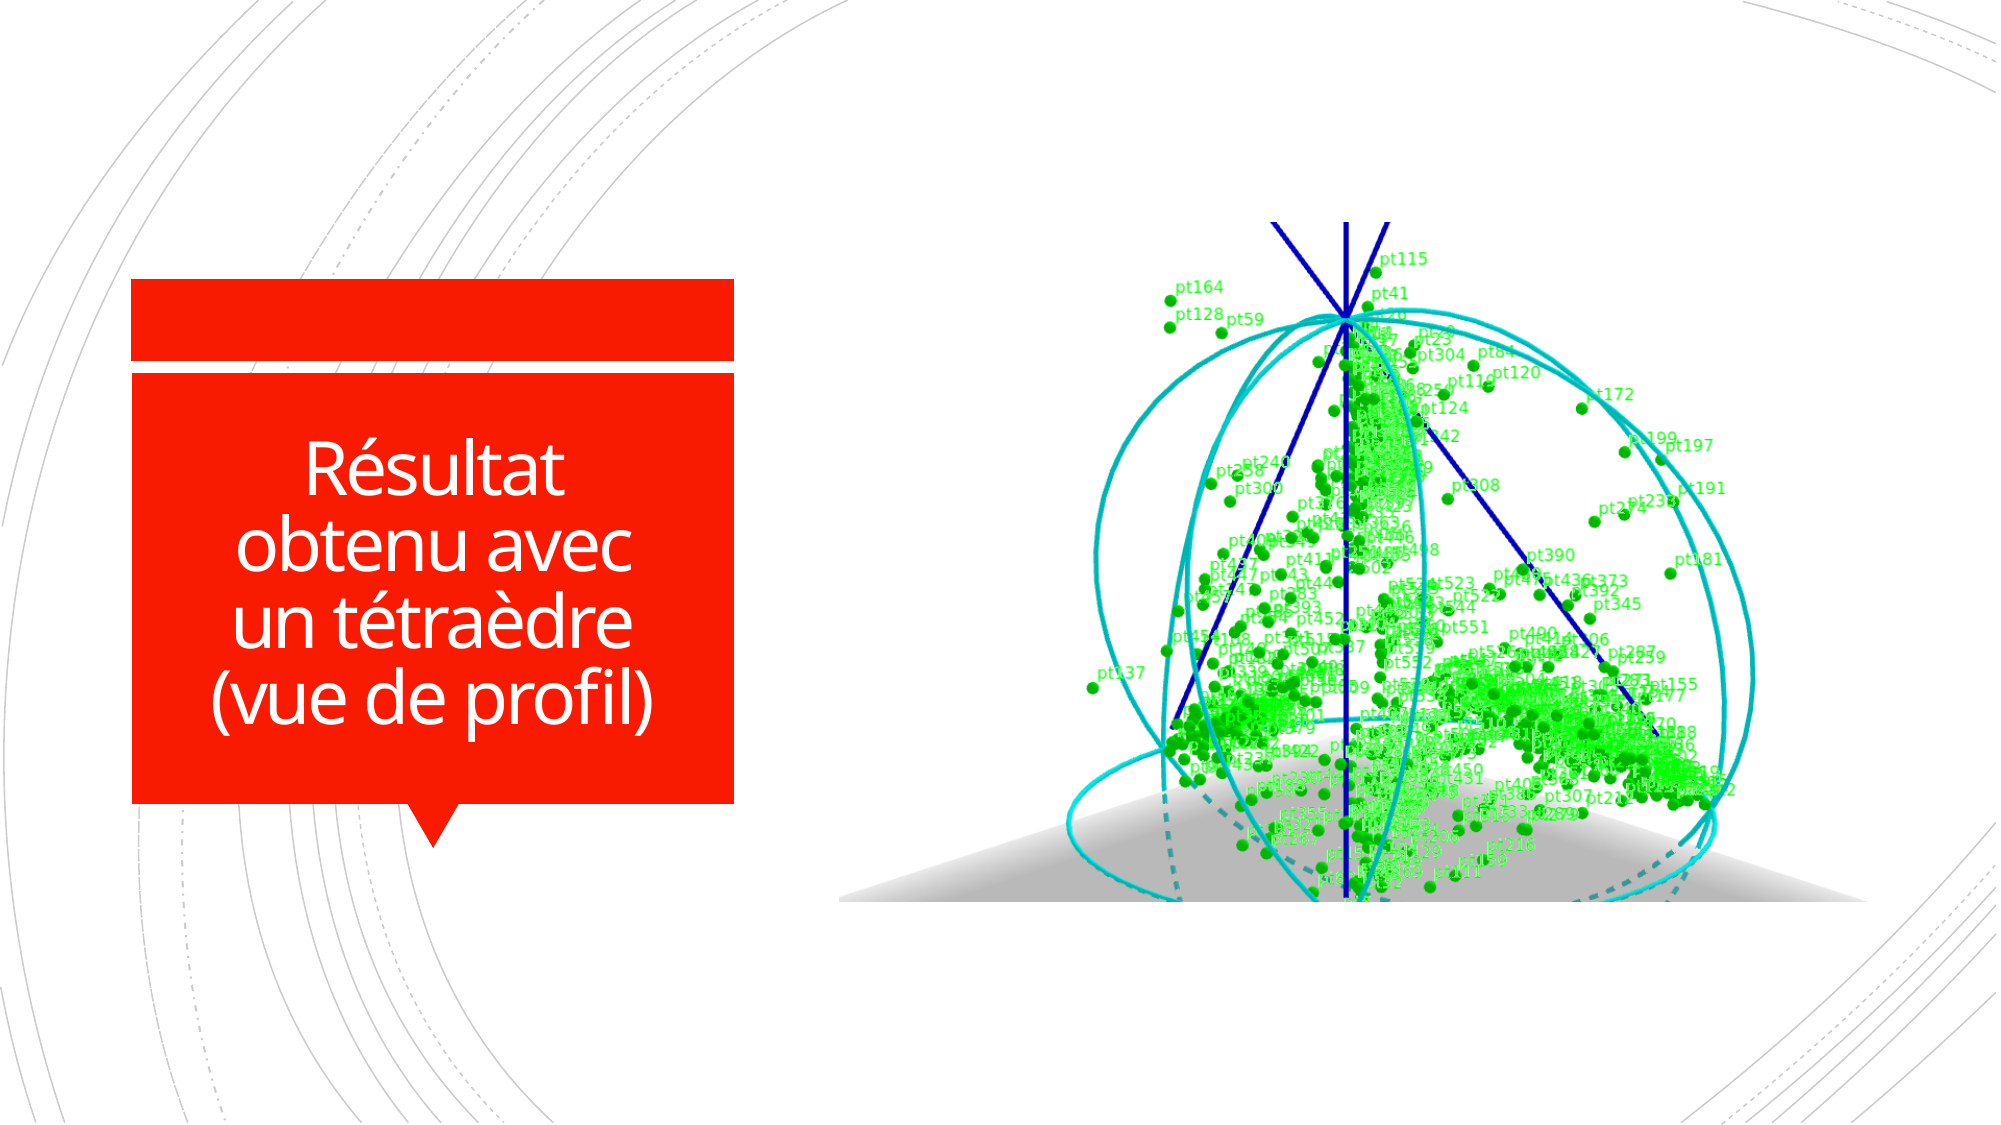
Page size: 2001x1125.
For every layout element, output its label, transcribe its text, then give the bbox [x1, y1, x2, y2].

picture [839, 222, 1871, 902]
title Résultat obtenu avec un tétraèdre (vue de profil) [145, 385, 720, 789]
